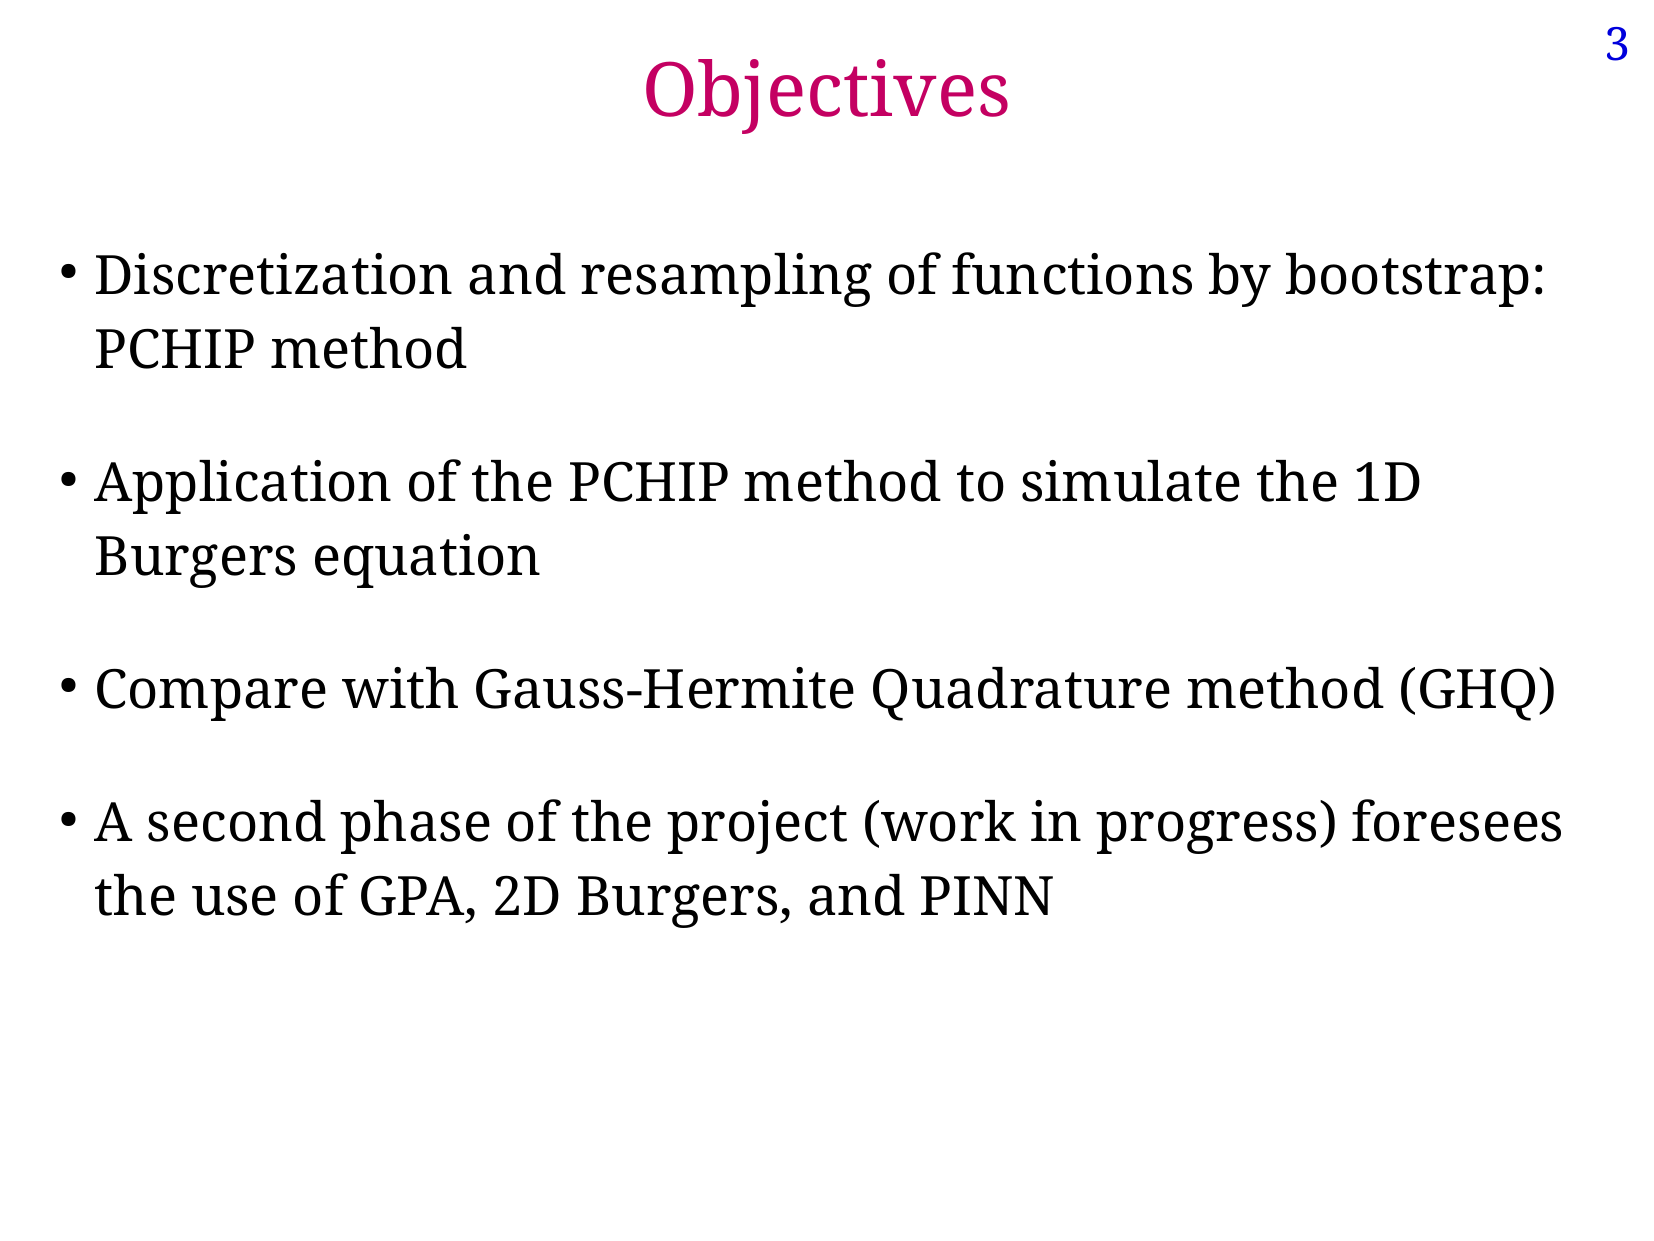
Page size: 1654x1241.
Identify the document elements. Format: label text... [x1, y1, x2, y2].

title Objectives [59, 29, 1595, 148]
list Discretization and resampling of functions by bootstrap: PCHIP method Application of the PCHIP method to simulate the 1D Burgers equation Compare with Gauss-Hermite Quadrature method (GHQ) A second phase of the project (work in progress) foresees the use of GPA, 2D Burgers, and PINN [59, 236, 1595, 1211]
